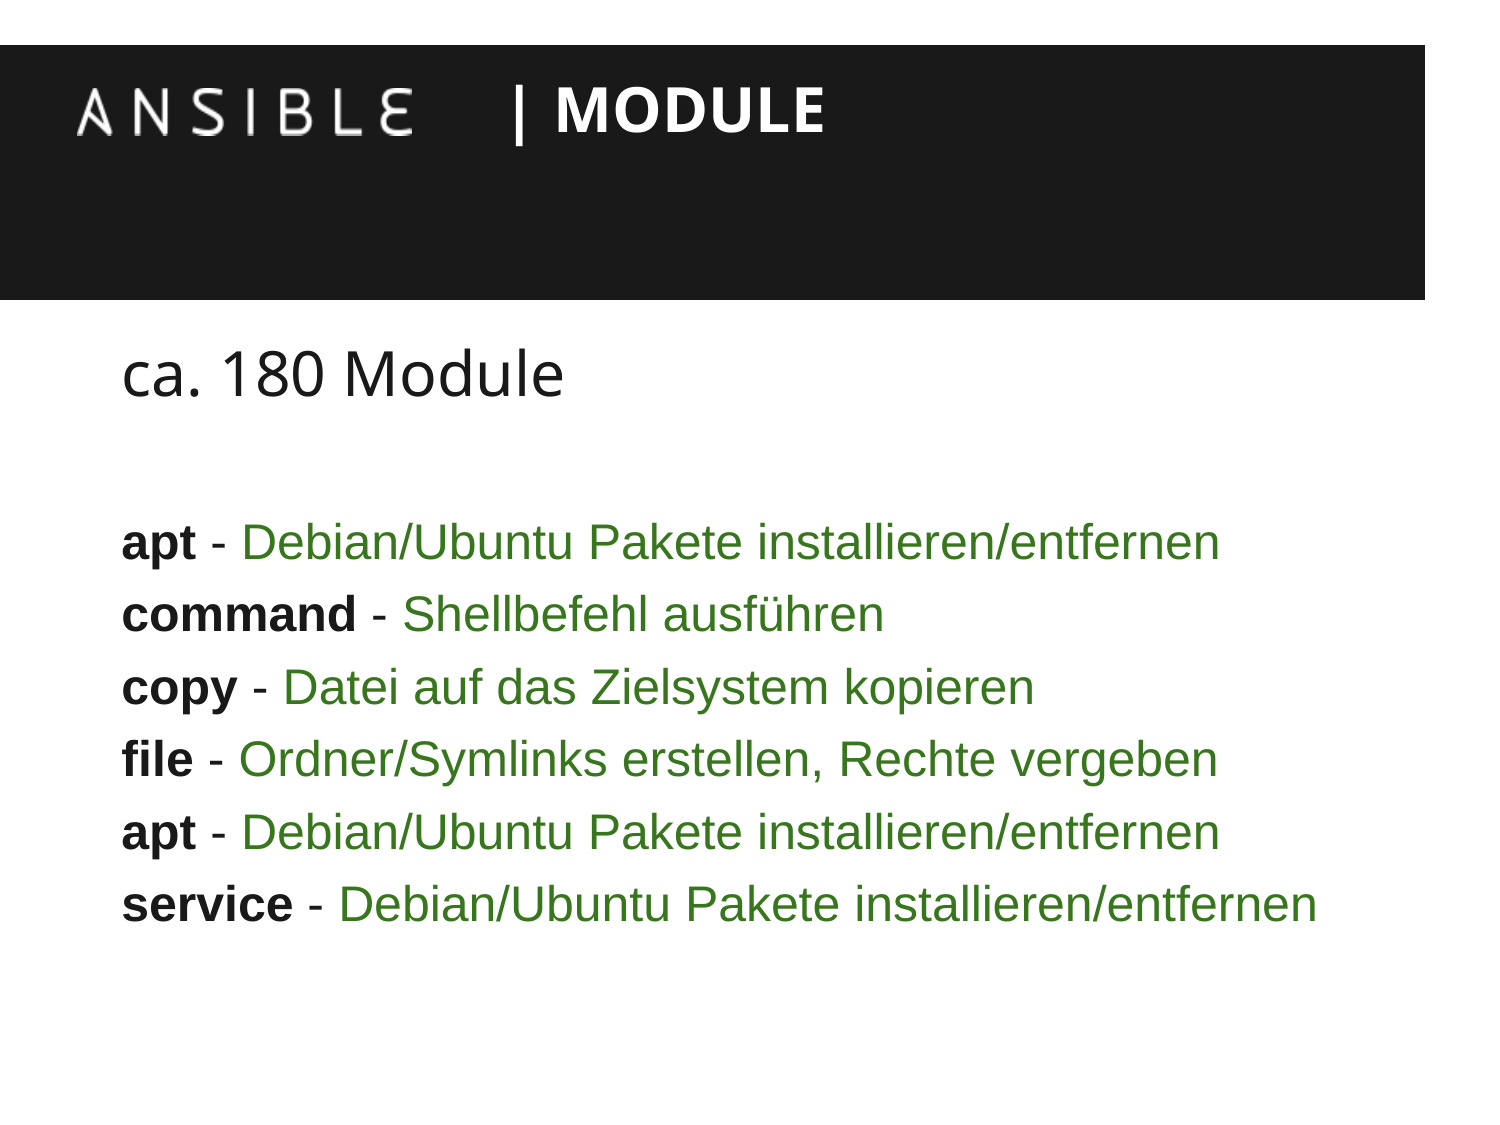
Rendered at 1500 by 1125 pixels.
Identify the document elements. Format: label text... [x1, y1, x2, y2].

title | MODULE [437, 48, 1087, 160]
list ca. 180 Module apt - Debian/Ubuntu Pakete installieren/entfernen command - Shellbefehl ausführen copy - Datei auf das Zielsystem kopieren file - Ordner/Symlinks erstellen, Rechte vergeben apt - Debian/Ubuntu Pakete installieren/entfernen service - Debian/Ubuntu Pakete installieren/entfernen [75, 319, 1425, 1078]
picture [77, 88, 412, 136]
